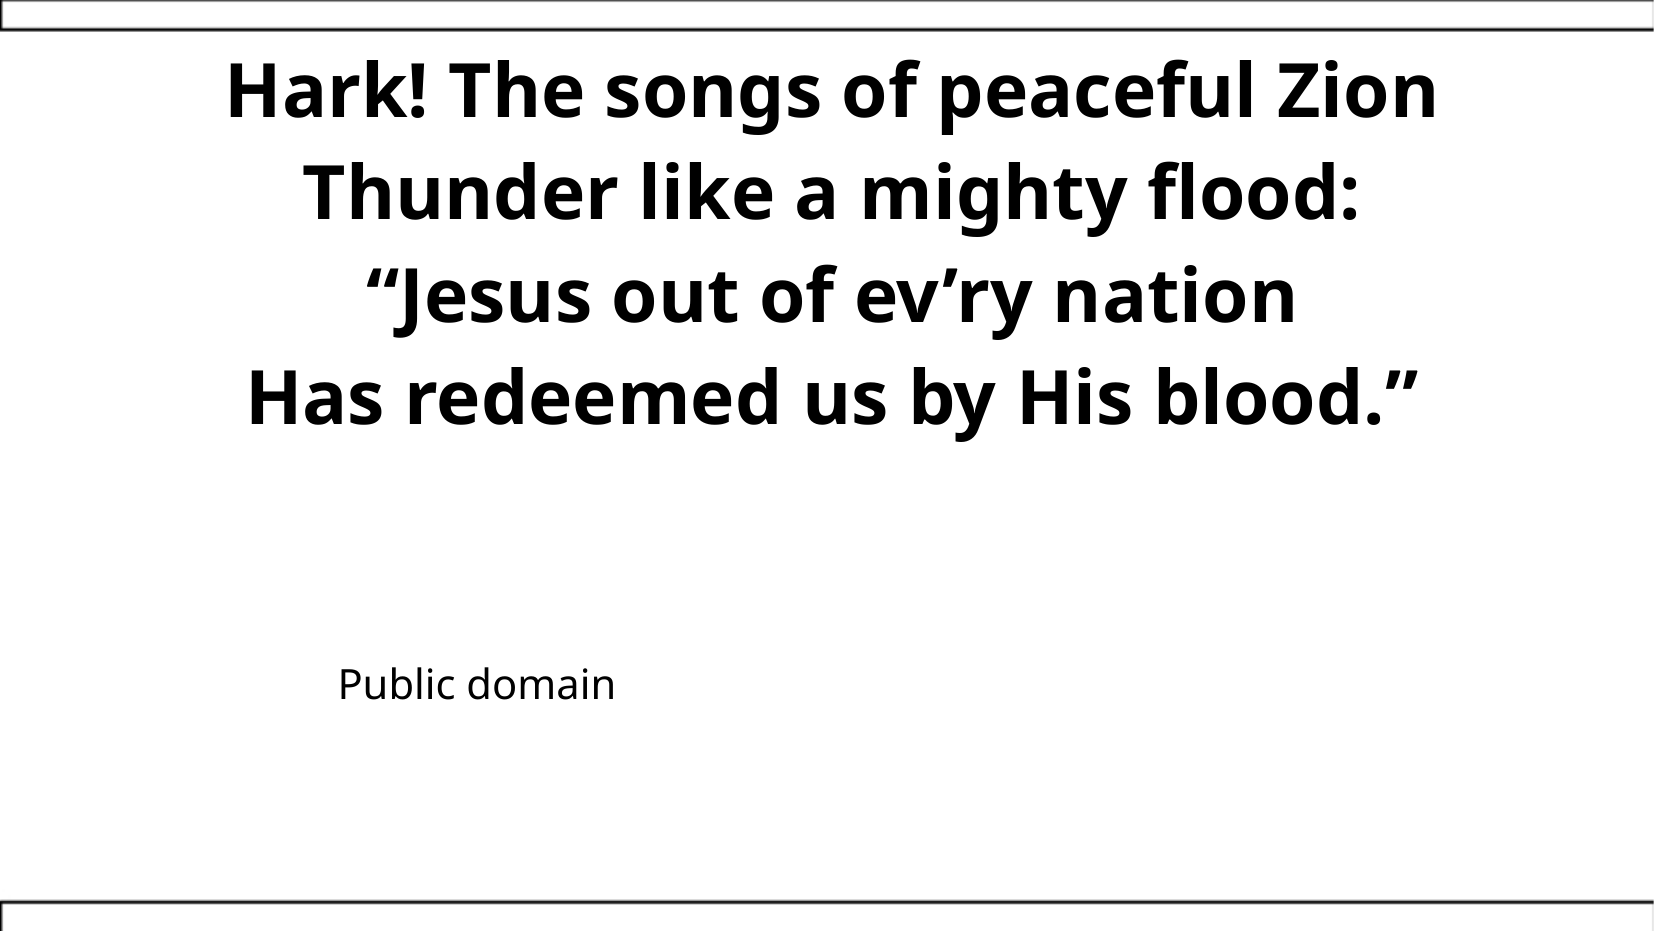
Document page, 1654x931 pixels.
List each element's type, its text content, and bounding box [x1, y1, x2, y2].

text_box Hark! The songs of peaceful Zion Thunder like a mighty flood: “Jesus out of ev’ry nation Has redeemed us by His blood.” Public domain [105, 30, 1561, 711]
picture [0, 0, 1654, 931]
